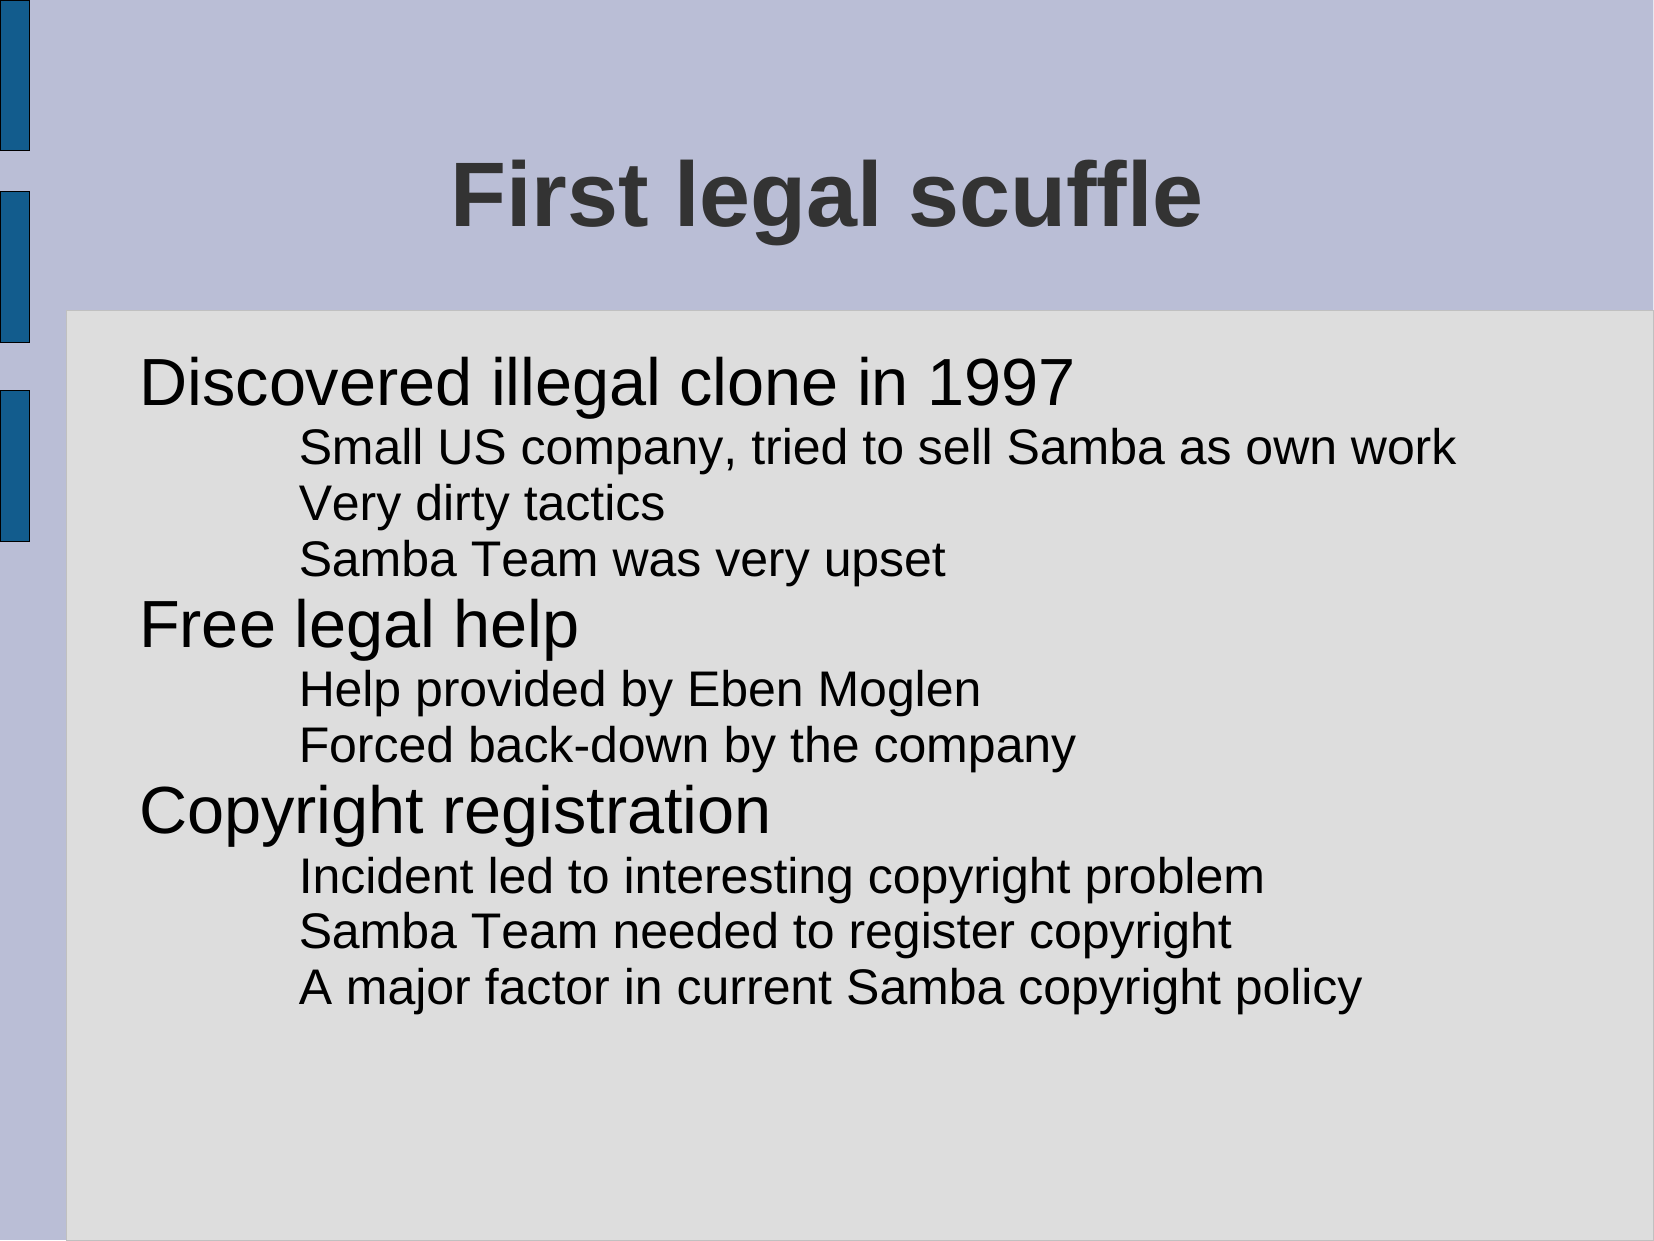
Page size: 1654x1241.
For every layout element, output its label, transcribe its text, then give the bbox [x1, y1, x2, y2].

title First legal scuffle [121, 98, 1534, 291]
list Discovered illegal clone in 1997 Small US company, tried to sell Samba as own work Very dirty tactics Samba Team was very upset Free legal help Help provided by Eben Moglen Forced back-down by the company Copyright registration Incident led to interesting copyright problem Samba Team needed to register copyright A major factor in current Samba copyright policy [121, 344, 1534, 1112]
